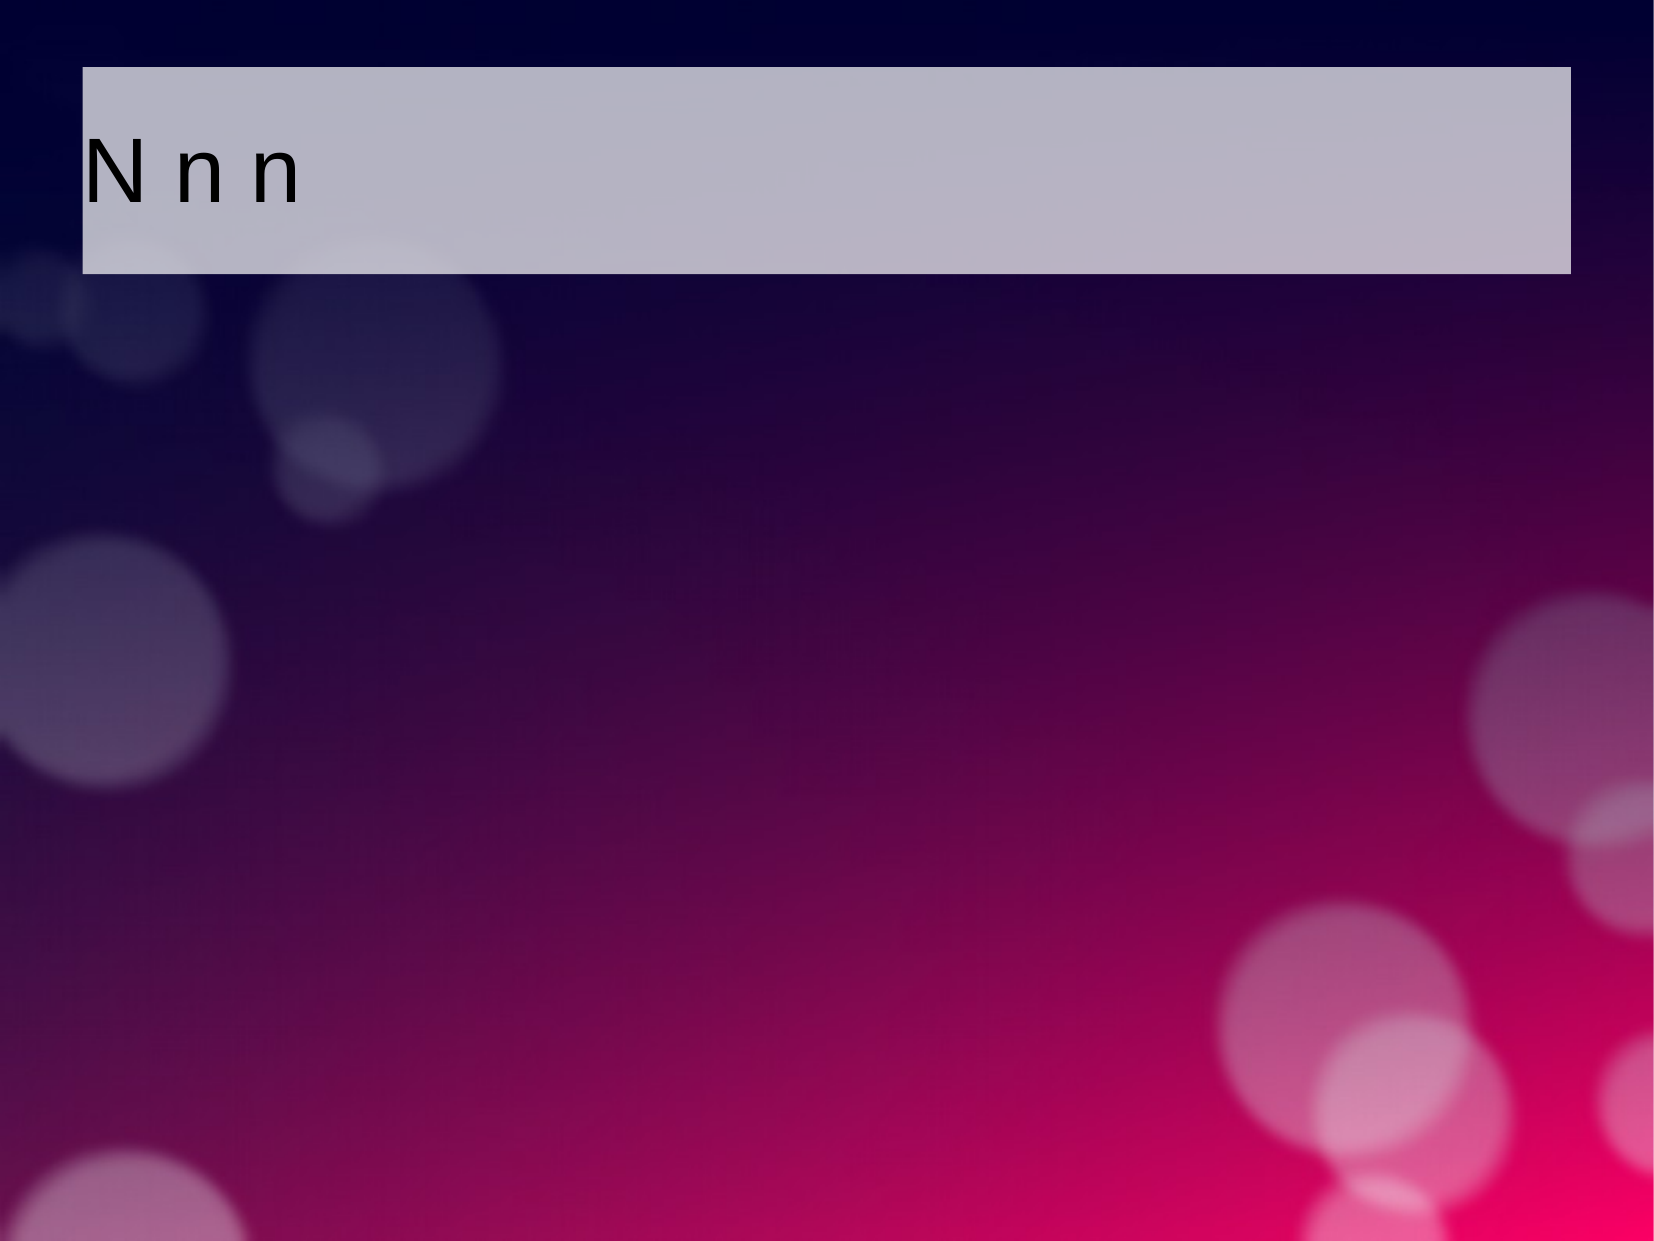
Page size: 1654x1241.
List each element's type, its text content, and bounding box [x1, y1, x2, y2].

picture [0, 0, 1654, 1241]
title N n n [82, 67, 1571, 275]
